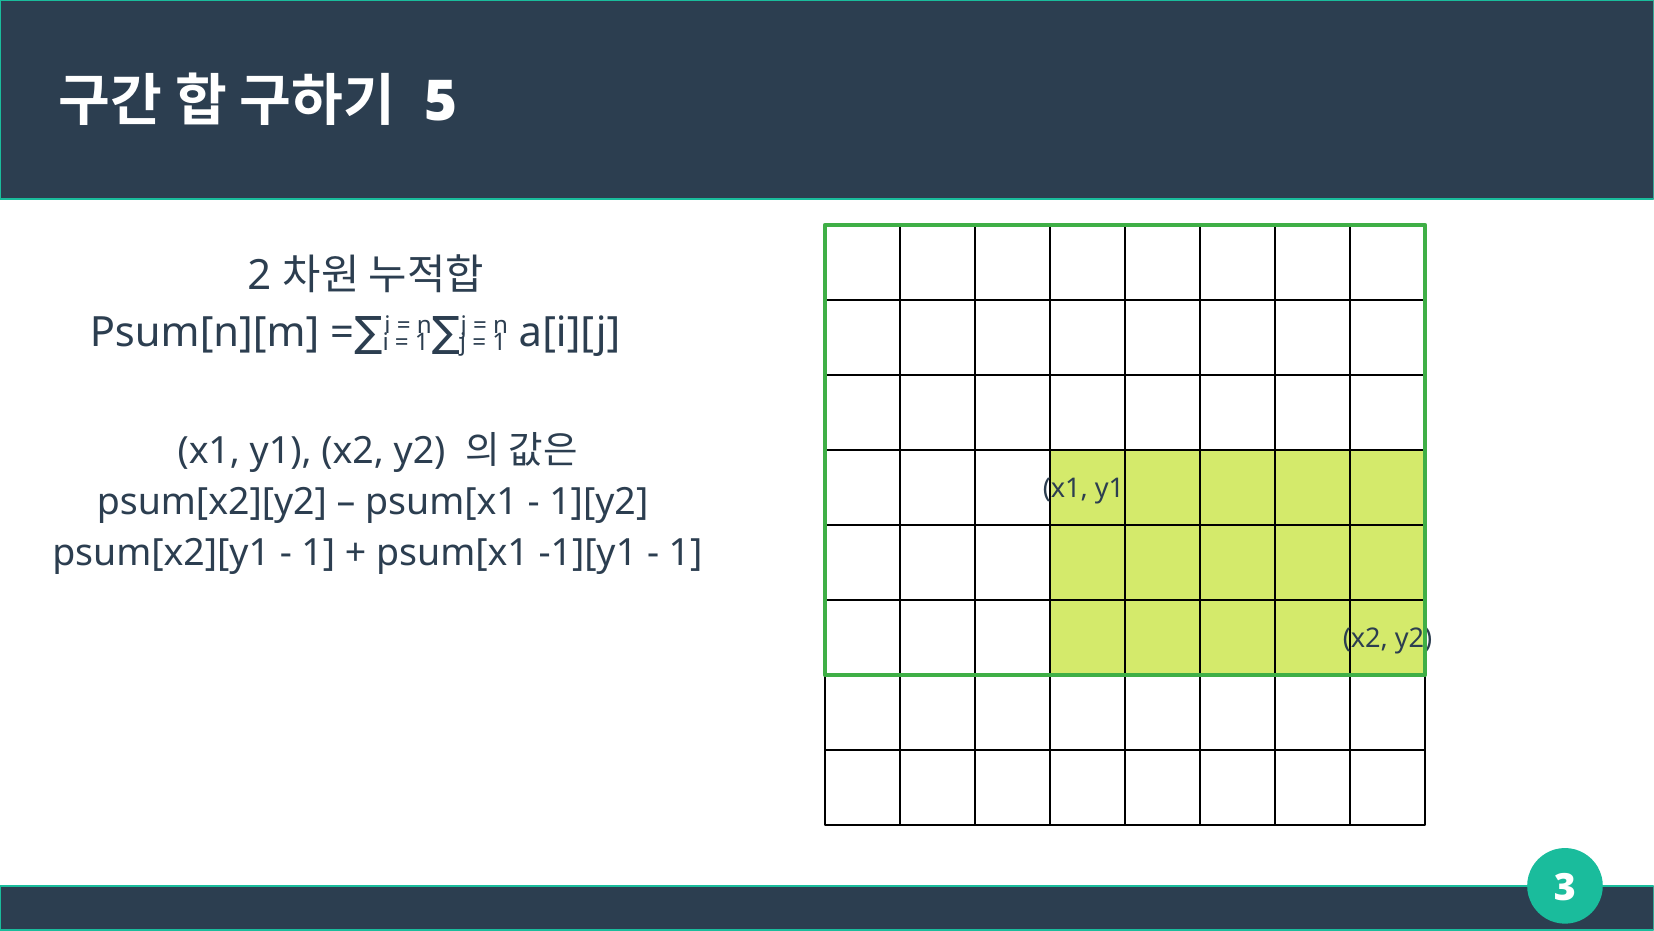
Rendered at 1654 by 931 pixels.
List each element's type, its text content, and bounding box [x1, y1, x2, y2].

text_box 2차원 누적합 Psum[n][m] =∑i = 1 i = n∑j = 1 j = n a[i][j] [75, 187, 751, 413]
text_box [1050, 450, 1423, 673]
text_box (x2, y2) [1350, 600, 1423, 673]
title 구간 합 구하기 5 [59, 37, 1595, 156]
text_box (x1, y1) [1050, 450, 1125, 525]
text_box (x1, y1), (x2, y2) 의 값은 psum[x2][y2] – psum[x1 - 1][y2] psum[x2][y1 - 1] + psum[x1 -1][y1 - 1] [37, 412, 719, 584]
